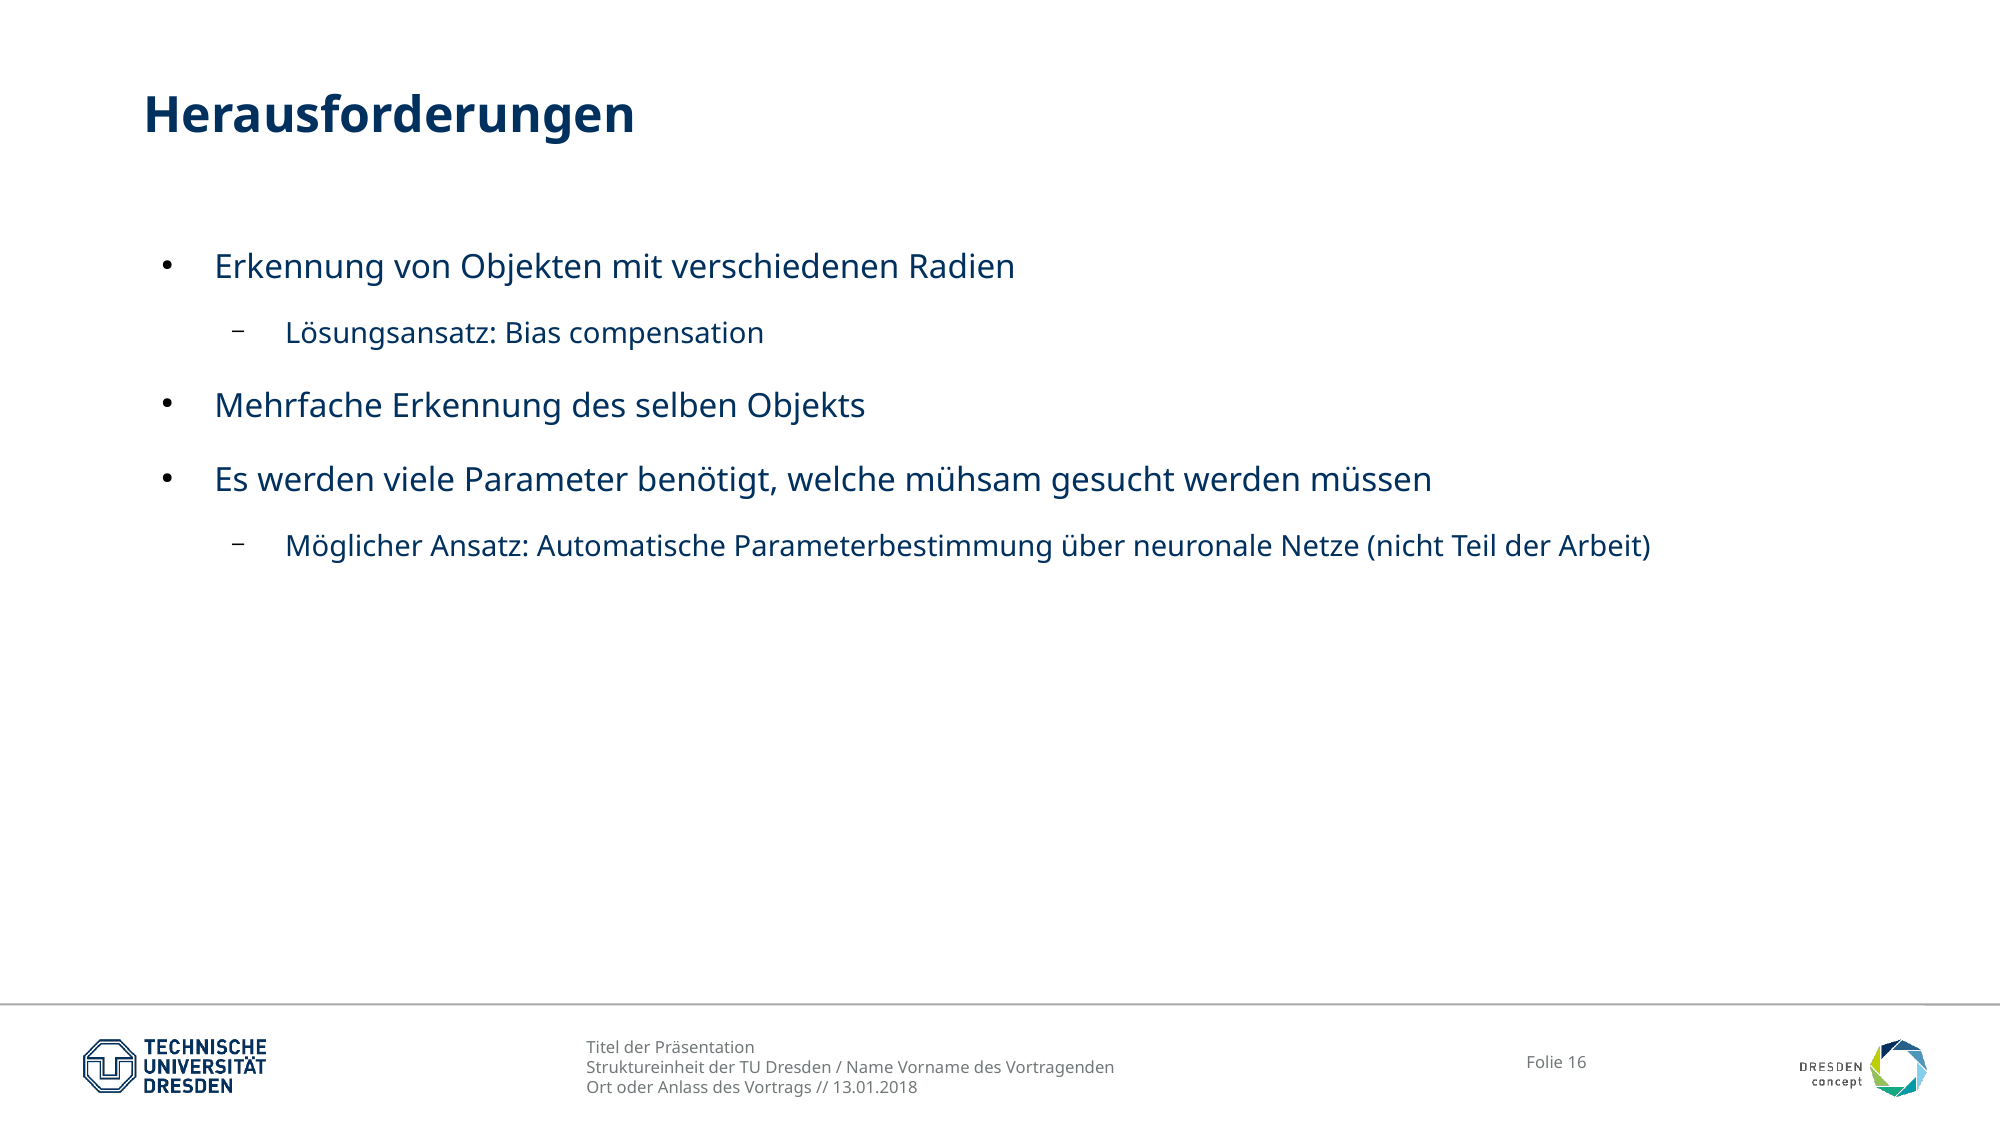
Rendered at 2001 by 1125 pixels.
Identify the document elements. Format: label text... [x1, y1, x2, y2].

picture [1800, 1039, 1927, 1097]
picture [83, 1039, 266, 1093]
list Erkennung von Objekten mit verschiedenen Radien Lösungsansatz: Bias compensation Mehrfache Erkennung des selben Objekts Es werden viele Parameter benötigt, welche mühsam gesucht werden müssen Möglicher Ansatz: Automatische Parameterbestimmung über neuronale Netze (nicht Teil der Arbeit) [143, 243, 1880, 957]
title Herausforderungen [143, 56, 1880, 169]
